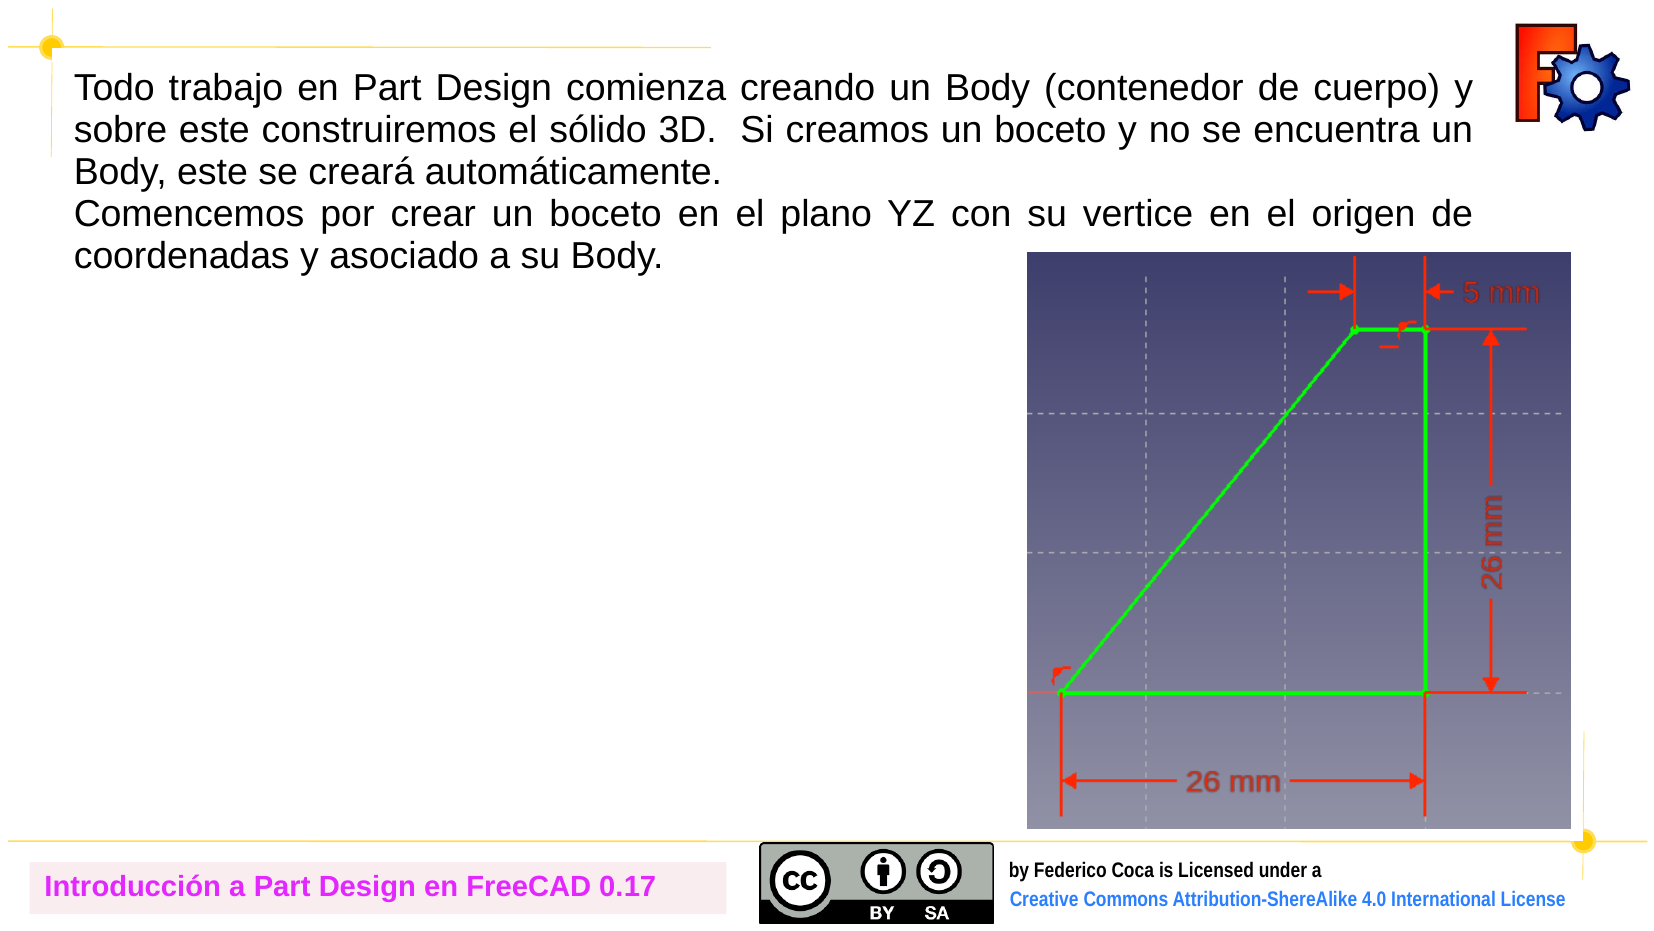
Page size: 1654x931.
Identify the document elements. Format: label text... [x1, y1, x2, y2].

text_box Introducción a Part Design en FreeCAD 0.17 [29, 862, 727, 915]
text_box Todo trabajo en Part Design comienza creando un Body (contenedor de cuerpo) y sobre este construiremos el sólido 3D. Si creamos un boceto y no se encuentra un Body, este se creará automáticamente. Comencemos por crear un boceto en el plano YZ con su vertice en el origen de coordenadas y asociado a su Body. [59, 59, 1489, 284]
picture [1509, 13, 1638, 142]
picture [1027, 252, 1571, 829]
